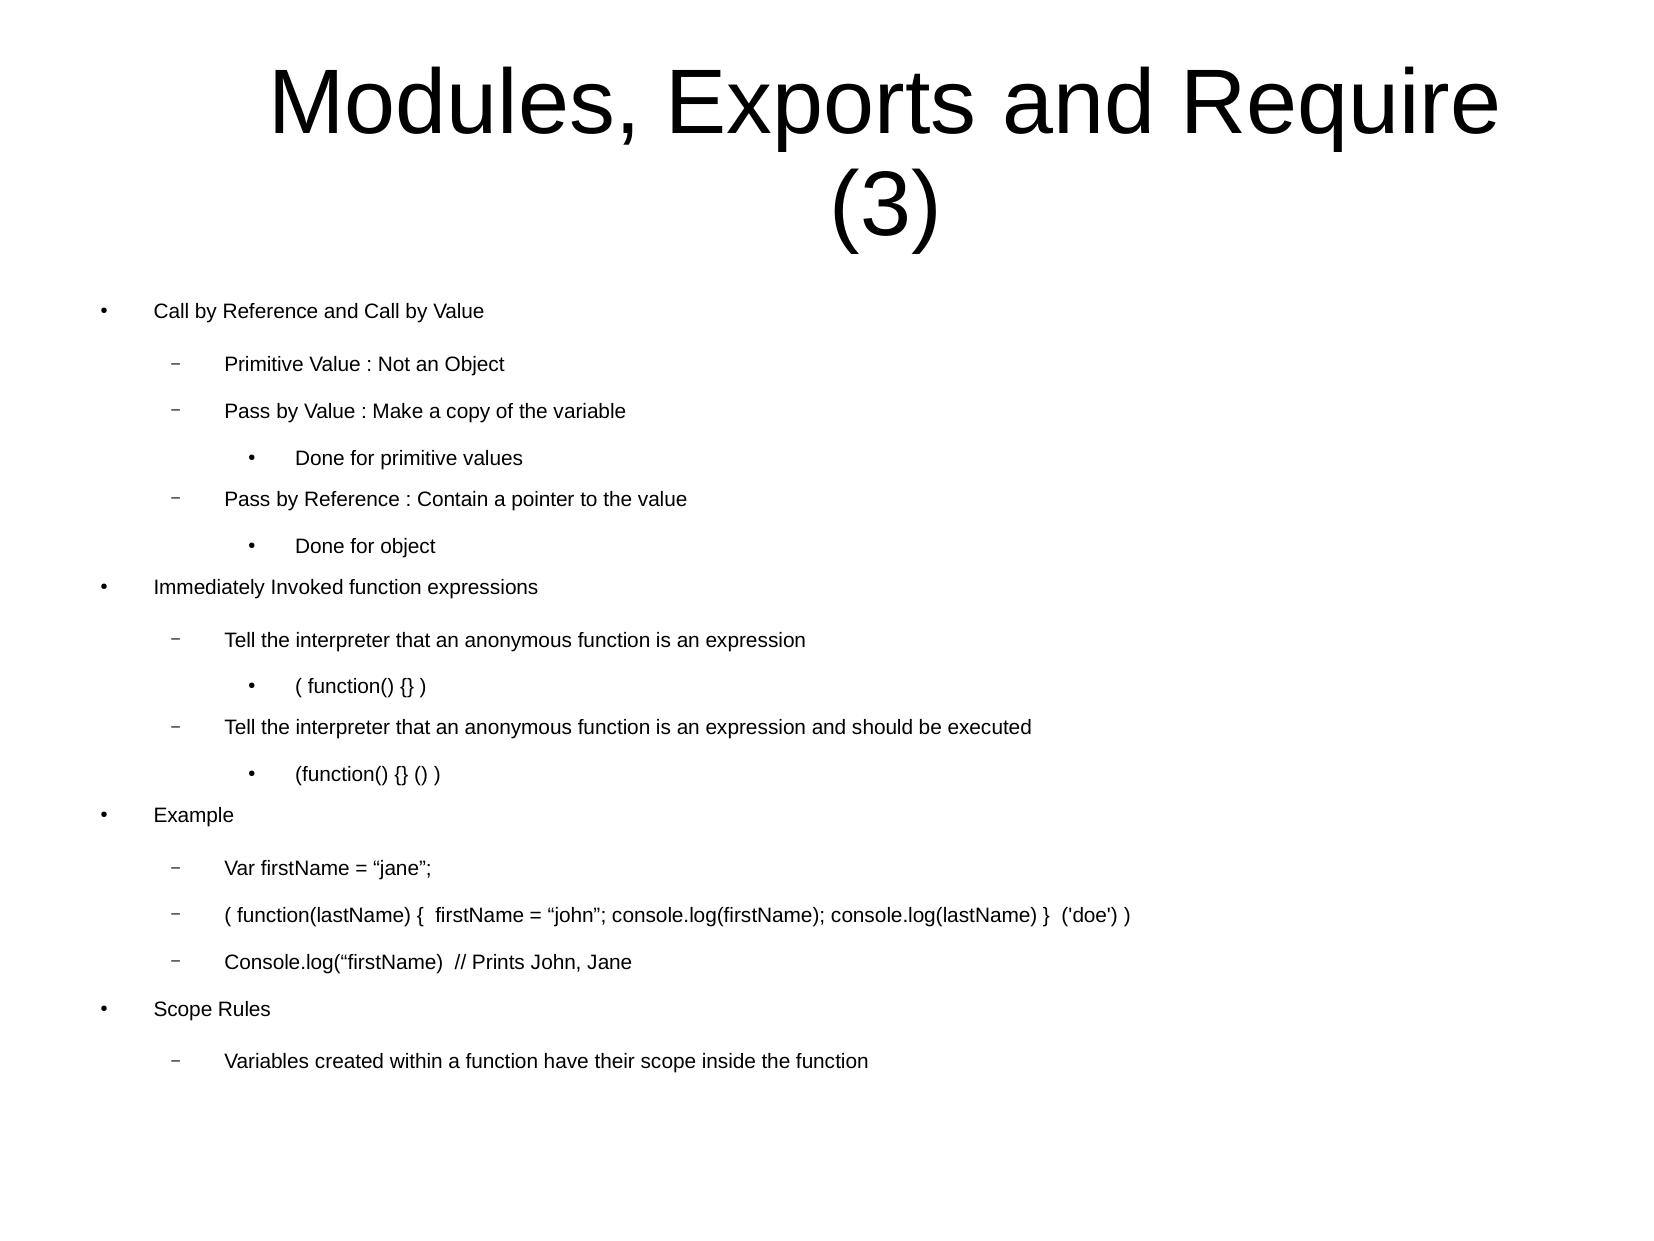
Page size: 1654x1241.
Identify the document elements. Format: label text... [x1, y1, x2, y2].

title Modules, Exports and Require (3) [82, 49, 1571, 257]
list Call by Reference and Call by Value Primitive Value : Not an Object Pass by Value : Make a copy of the variable Done for primitive values Pass by Reference : Contain a pointer to the value Done for object Immediately Invoked function expressions Tell the interpreter that an anonymous function is an expression ( function() {} ) Tell the interpreter that an anonymous function is an expression and should be executed (function() {} () ) Example Var firstName = “jane”; ( function(lastName) { firstName = “john”; console.log(firstName); console.log(lastName) } ('doe') ) Console.log(“firstName) // Prints John, Jane Scope Rules Variables created within a function have their scope inside the function [82, 300, 1571, 1225]
